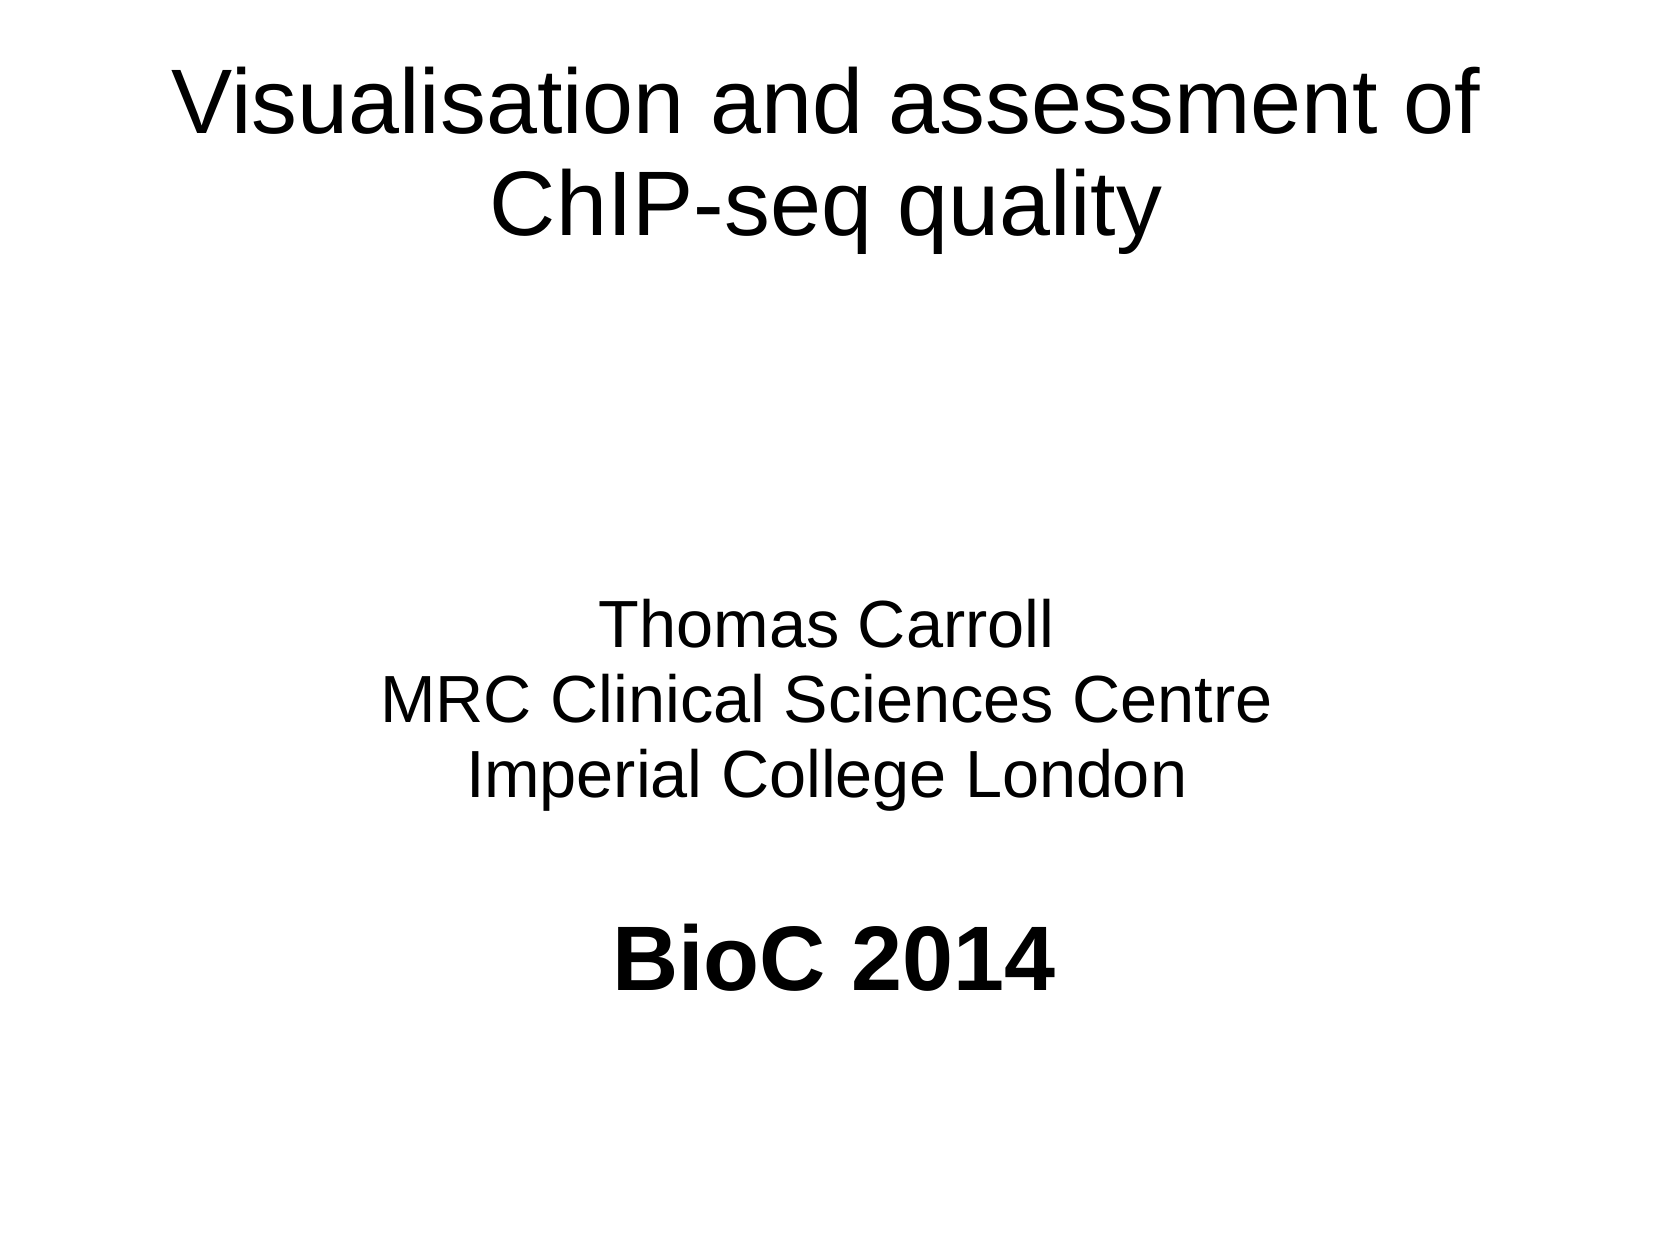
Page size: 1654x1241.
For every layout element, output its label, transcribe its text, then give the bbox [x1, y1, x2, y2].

subtitle Thomas Carroll MRC Clinical Sciences Centre Imperial College London [82, 290, 1571, 1109]
title Visualisation and assessment of ChIP-seq quality [82, 49, 1571, 257]
title BioC 2014 [90, 855, 1579, 1063]
